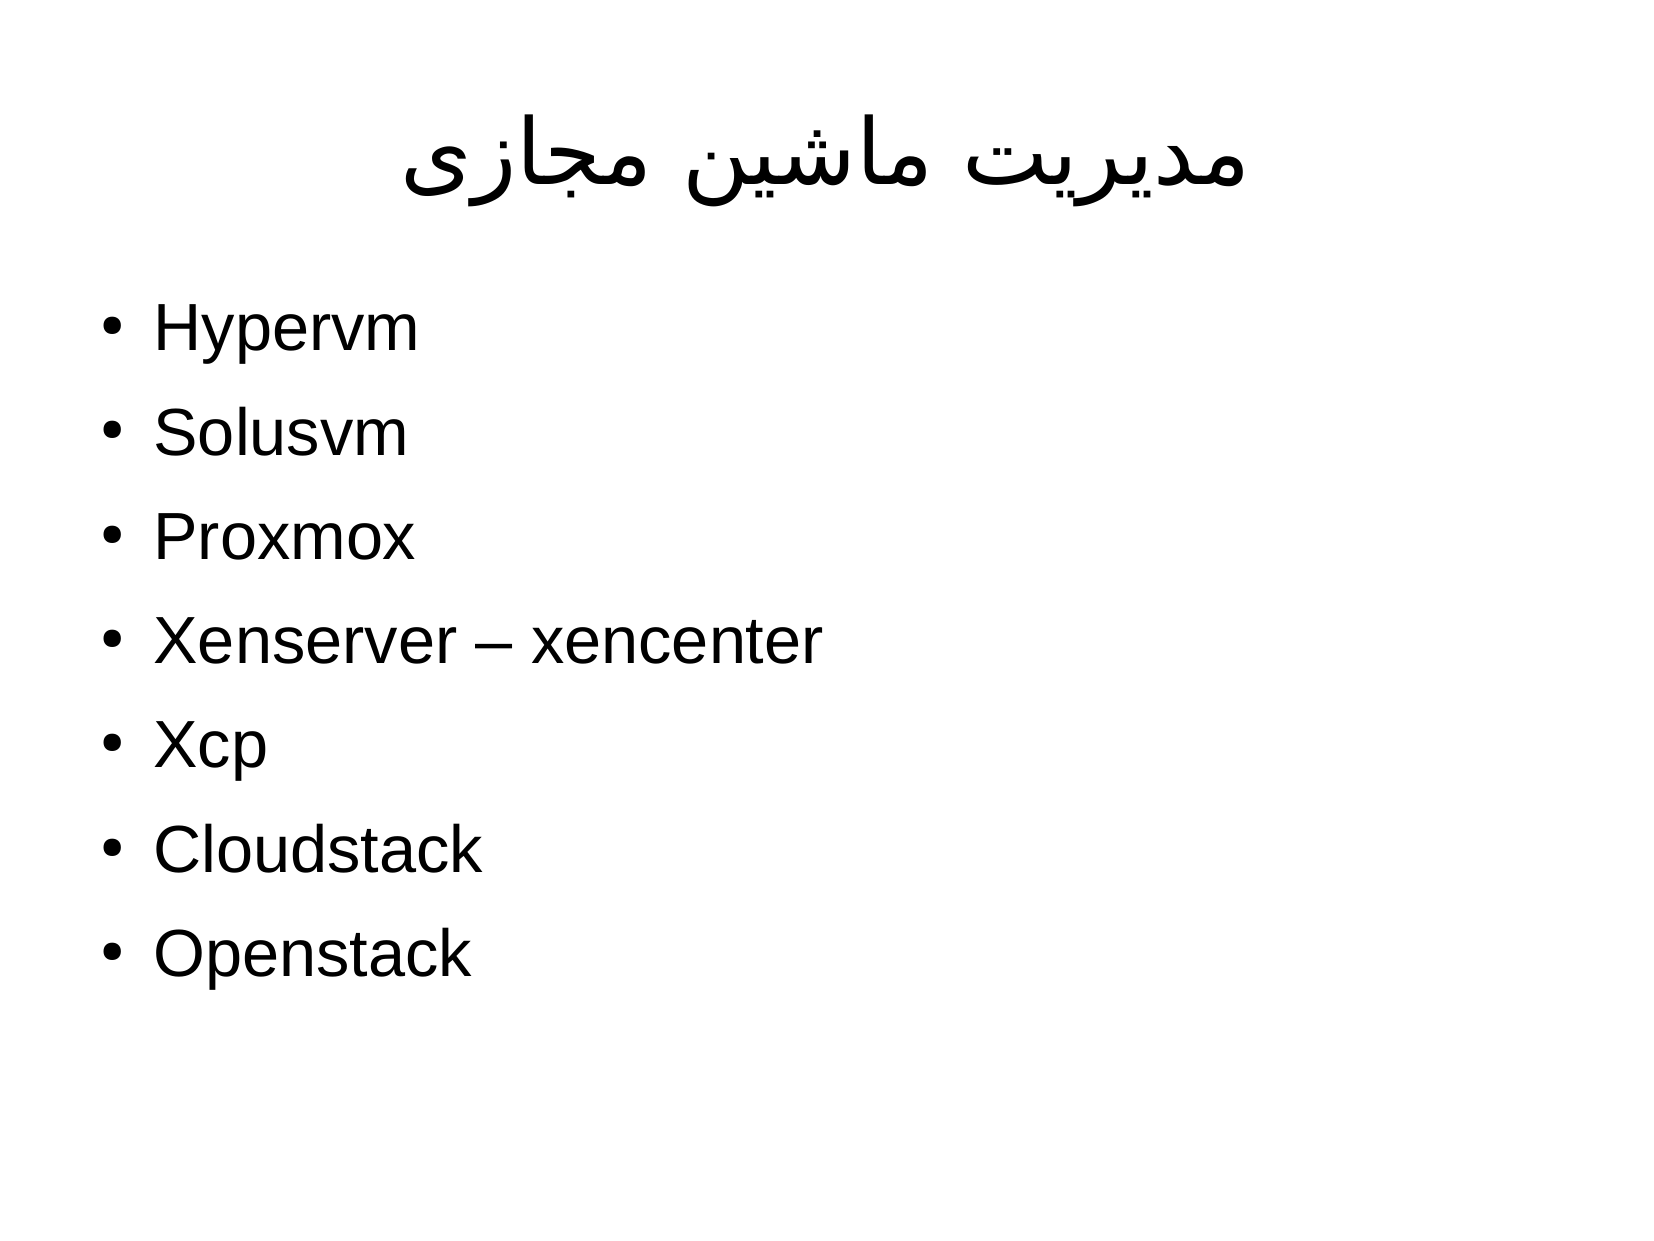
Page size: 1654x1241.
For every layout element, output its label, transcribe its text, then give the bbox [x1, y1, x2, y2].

list Hypervm Solusvm Proxmox Xenserver – xencenter Xcp Cloudstack Openstack [82, 290, 1538, 1010]
title مدیریت ماشین مجازی [82, 49, 1571, 257]
